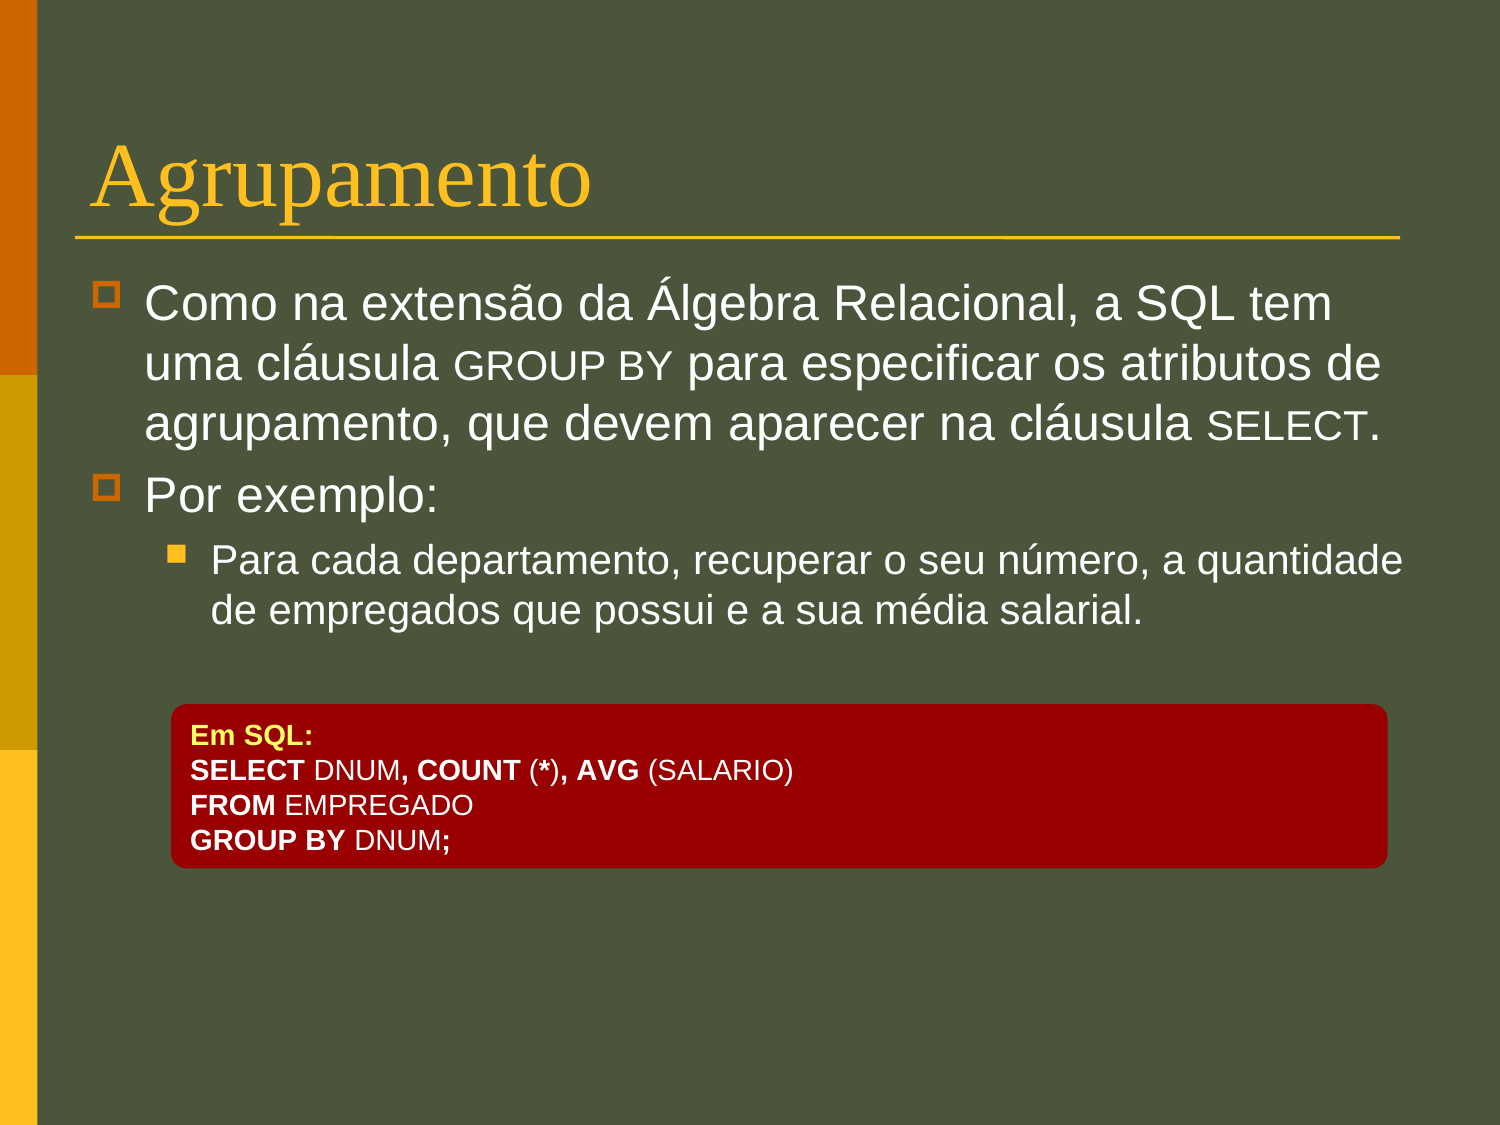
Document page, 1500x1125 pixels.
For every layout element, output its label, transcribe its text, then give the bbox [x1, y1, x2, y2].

title Agrupamento [75, 45, 1426, 233]
text_box Em SQL: SELECT DNUM, COUNT (*), AVG (SALARIO) FROM EMPREGADO GROUP BY DNUM; [171, 704, 1388, 869]
list Como na extensão da Álgebra Relacional, a SQL tem uma cláusula GROUP BY para especificar os atributos de agrupamento, que devem aparecer na cláusula SELECT. Por exemplo: Para cada departamento, recuperar o seu número, a quantidade de empregados que possui e a sua média salarial. [75, 262, 1426, 835]
